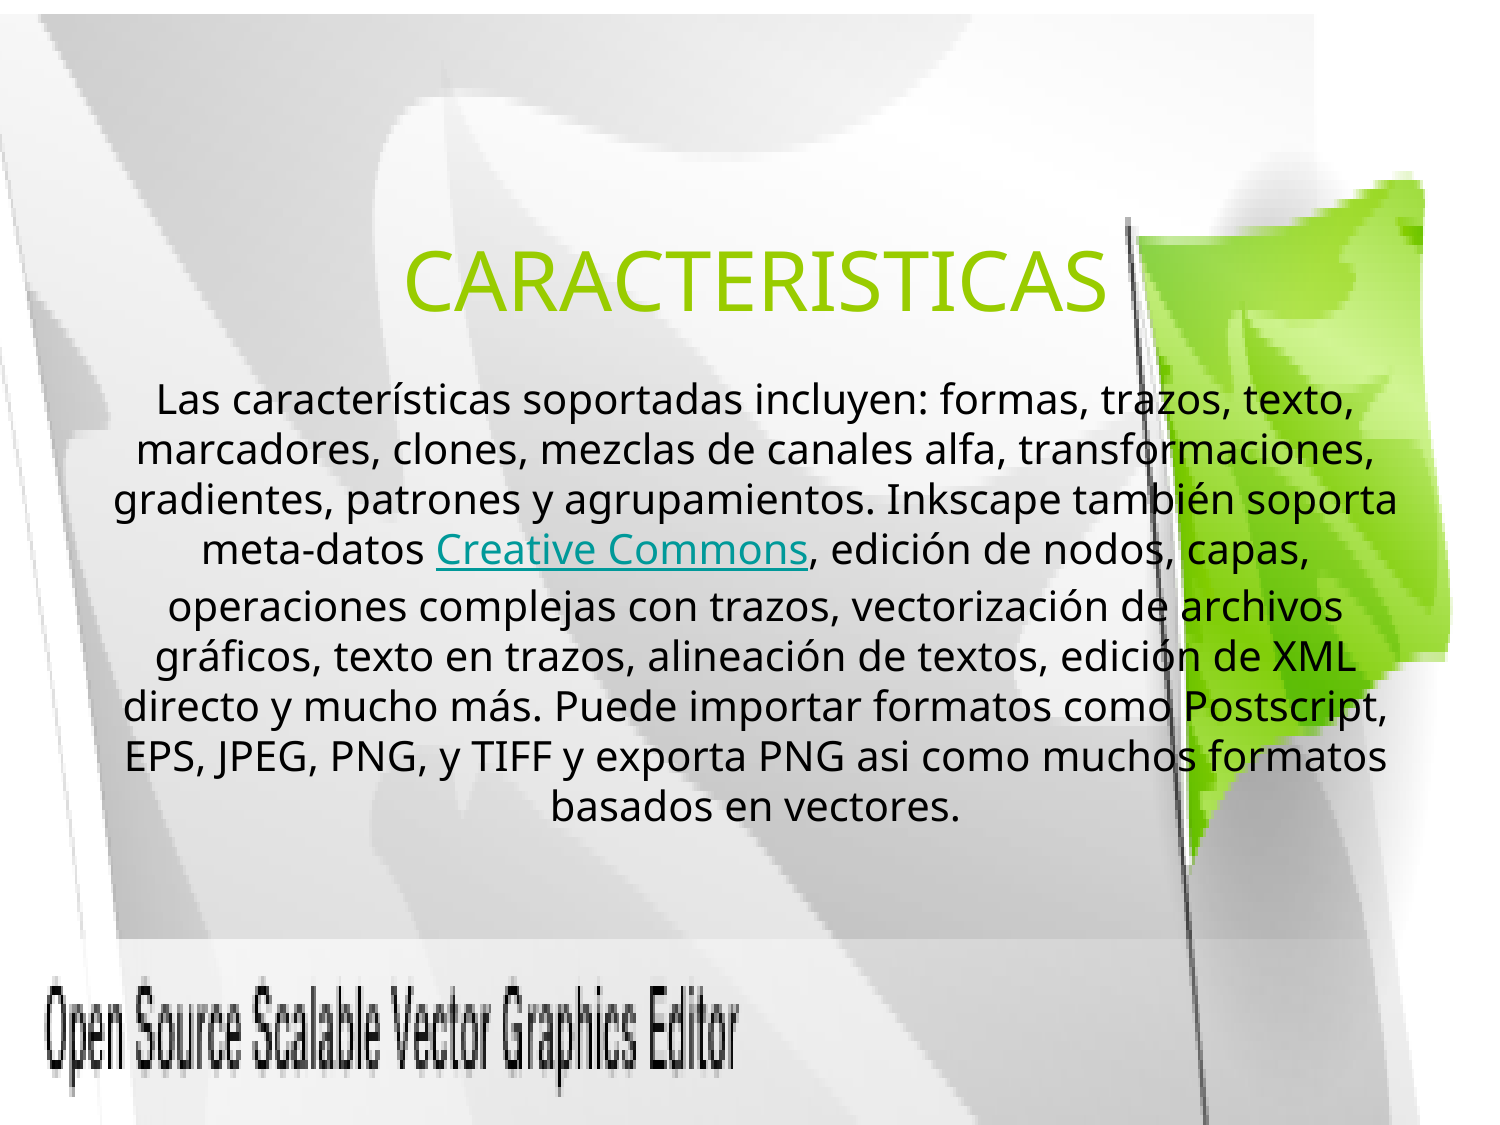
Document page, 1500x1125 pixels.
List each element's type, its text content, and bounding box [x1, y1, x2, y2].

picture [0, 14, 1500, 1125]
text_box CARACTERISTICAS Las características soportadas incluyen: formas, trazos, texto, marcadores, clones, mezclas de canales alfa, transformaciones, gradientes, patrones y agrupamientos. Inkscape también soporta meta-datos Creative Commons, edición de nodos, capas, operaciones complejas con trazos, vectorización de archivos gráficos, texto en trazos, alineación de textos, edición de XML directo y mucho más. Puede importar formatos como Postscript, EPS, JPEG, PNG, y TIFF y exporta PNG asi como muchos formatos basados en vectores. [88, 219, 1424, 838]
